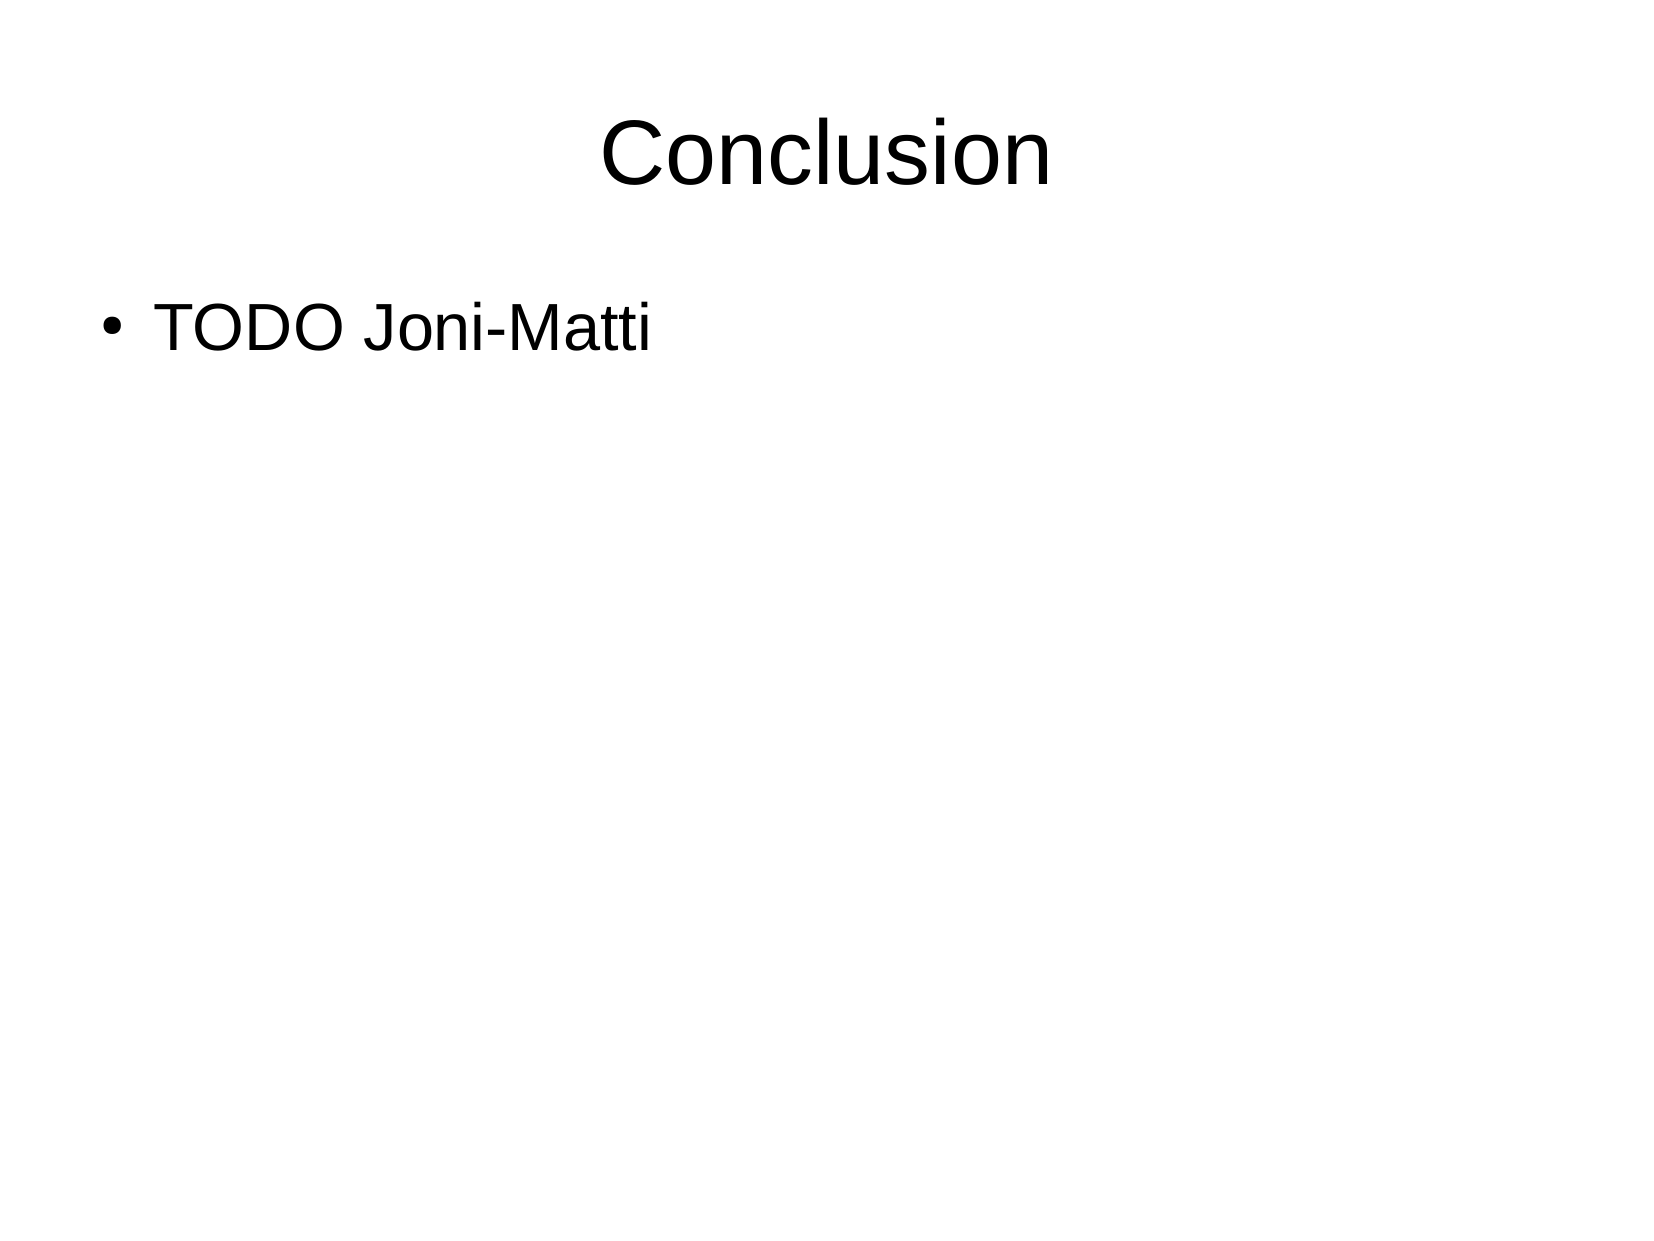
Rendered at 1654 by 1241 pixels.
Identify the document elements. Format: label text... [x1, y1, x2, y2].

list TODO Joni-Matti [82, 290, 1571, 1109]
title Conclusion [82, 49, 1571, 257]
